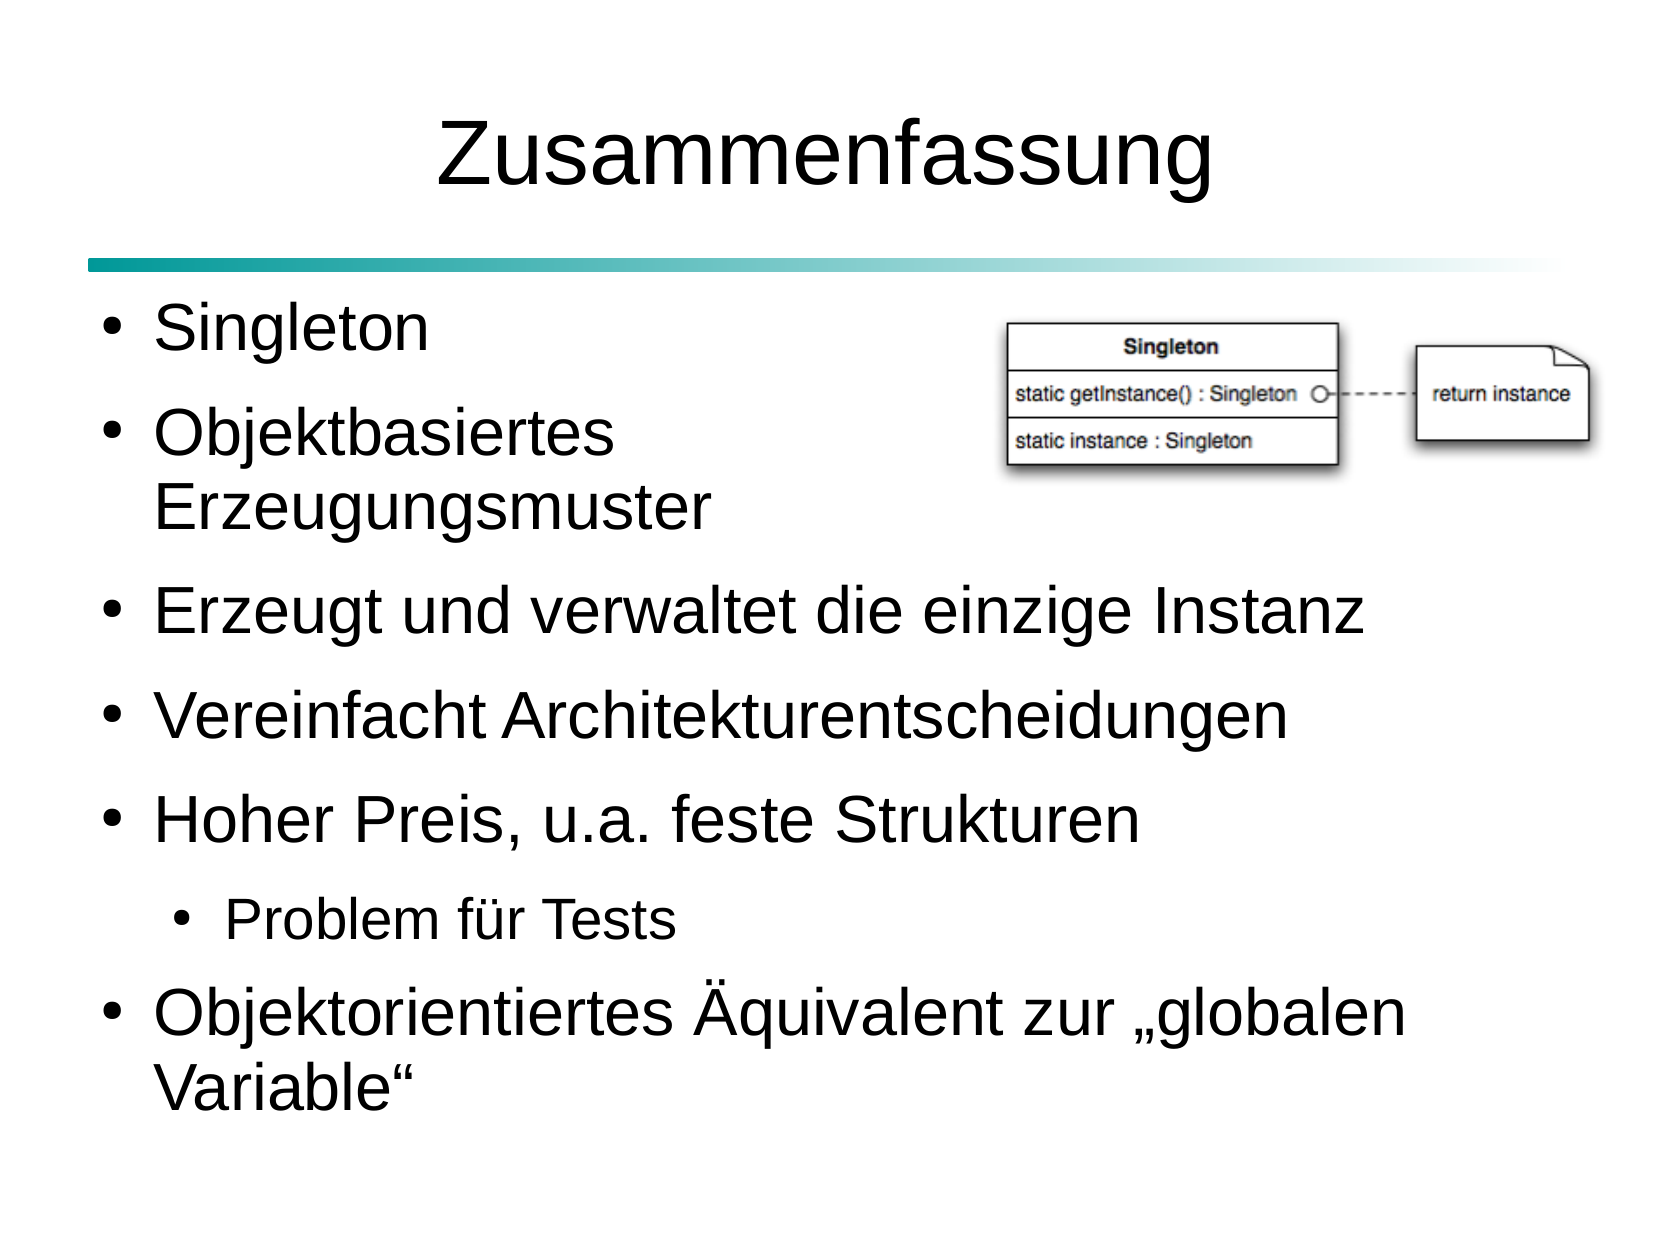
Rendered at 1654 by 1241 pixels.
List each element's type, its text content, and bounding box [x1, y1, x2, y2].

picture [974, 295, 1625, 506]
list Singleton Objektbasiertes Erzeugungsmuster Erzeugt und verwaltet die einzige Instanz Vereinfacht Architekturentscheidungen Hoher Preis, u.a. feste Strukturen Problem für Tests Objektorientiertes Äquivalent zur „globalen Variable“ [82, 290, 1571, 1125]
title Zusammenfassung [82, 49, 1571, 257]
